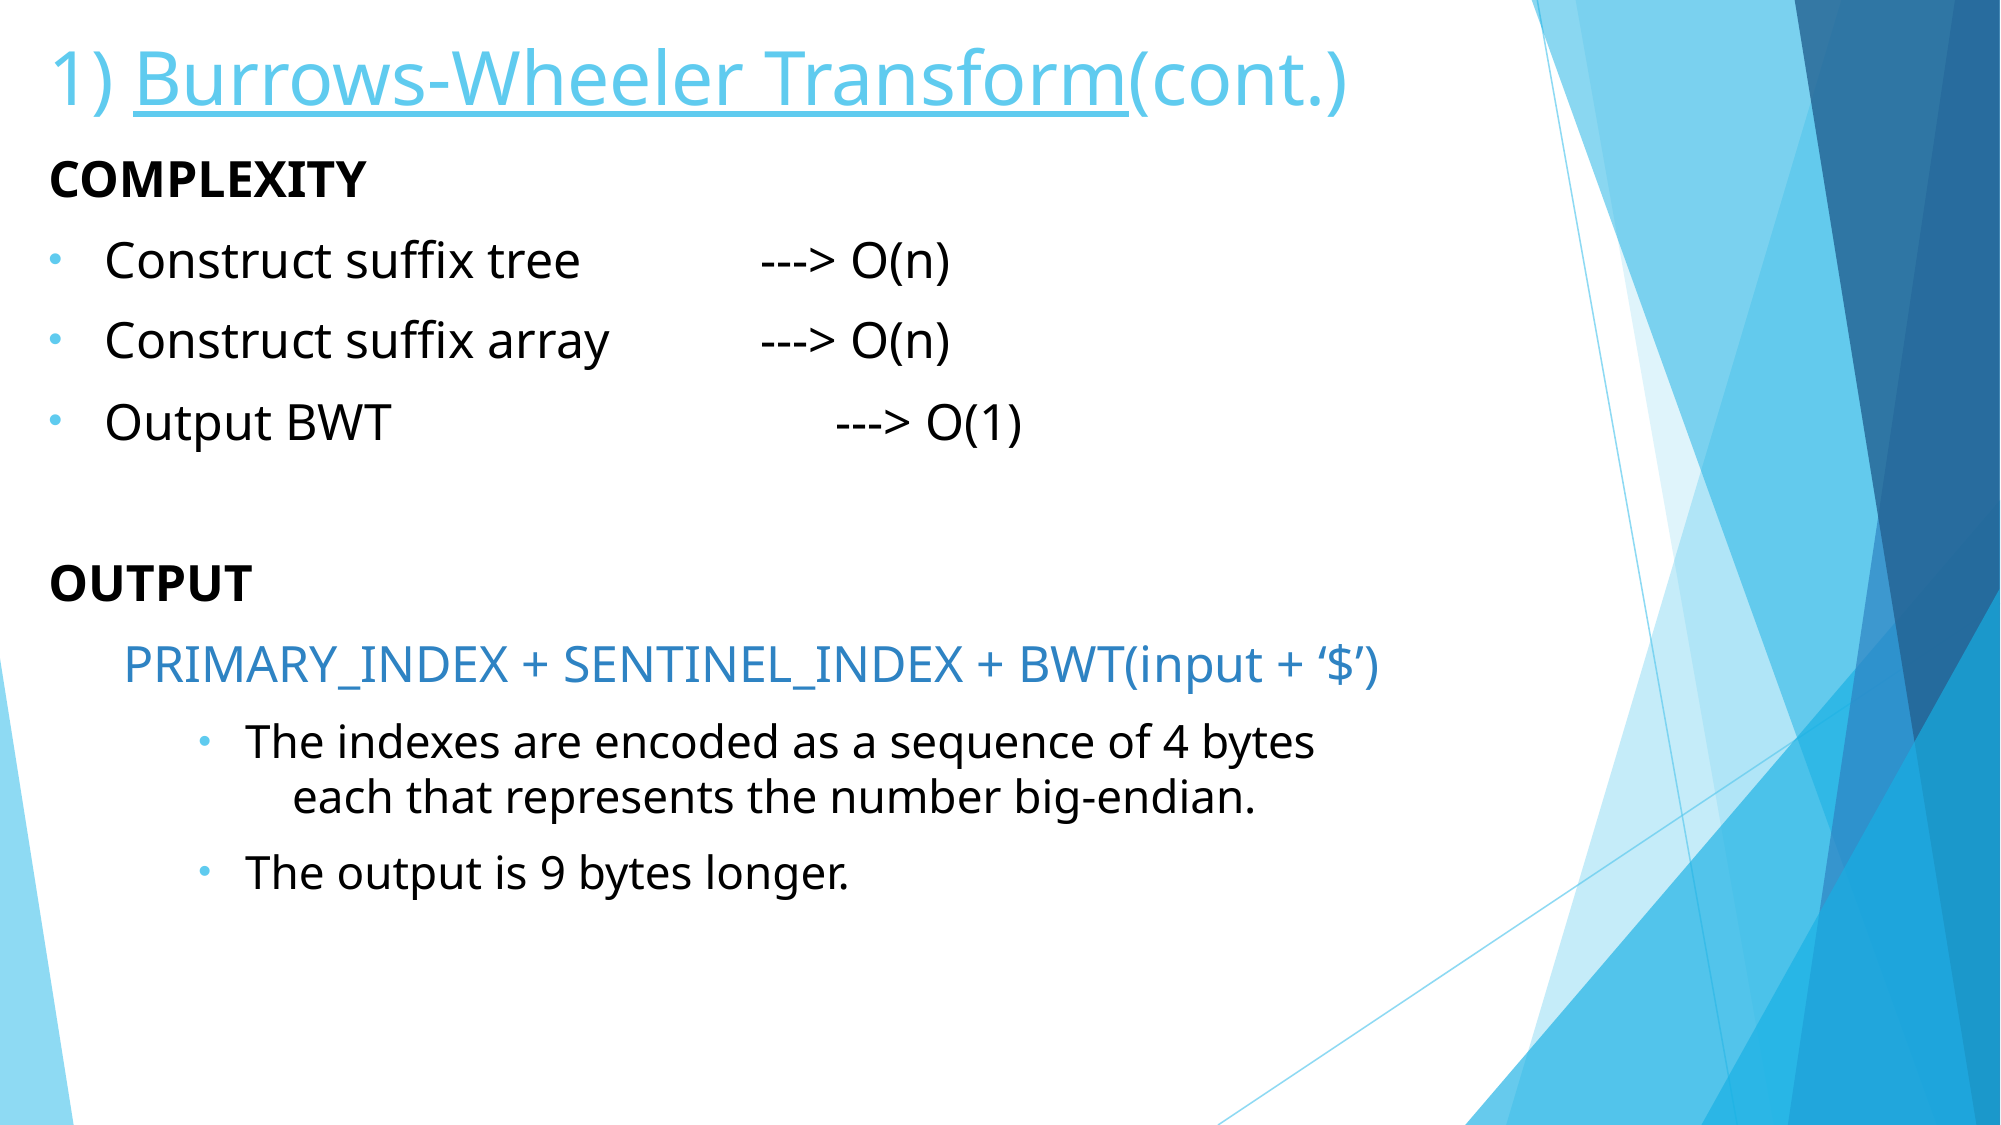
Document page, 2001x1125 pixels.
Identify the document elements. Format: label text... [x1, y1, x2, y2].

title 1) Burrows-Wheeler Transform(cont.) [33, 23, 1444, 134]
list COMPLEXITY Construct suffix tree ---> O(n) Construct suffix array ---> O(n) Output BWT ---> O(1) OUTPUT PRIMARY_INDEX + SENTINEL_INDEX + BWT(input + ‘$’) The indexes are encoded as a sequence of 4 bytes each that represents the number big-endian. The output is 9 bytes longer. [33, 139, 1444, 986]
